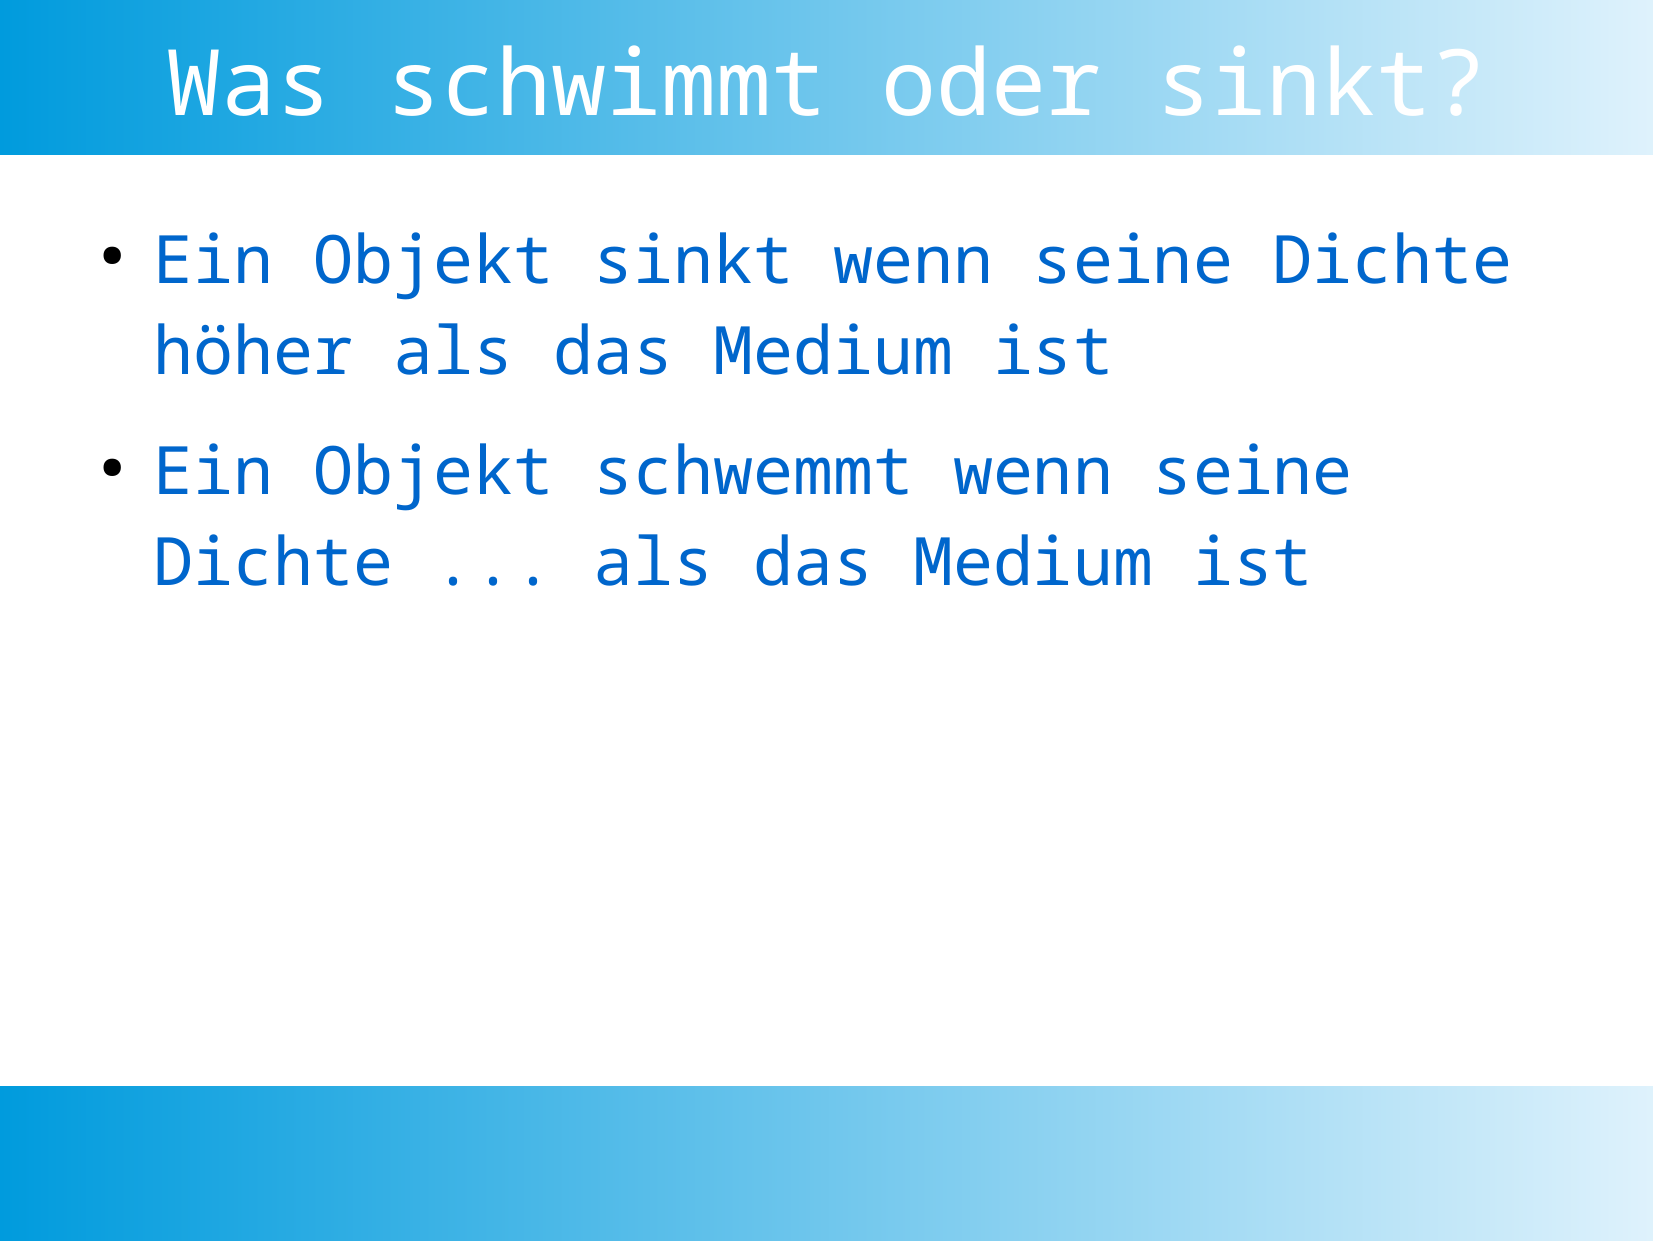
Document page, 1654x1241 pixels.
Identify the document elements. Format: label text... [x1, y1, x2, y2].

list Ein Objekt sinkt wenn seine Dichte höher als das Medium ist Ein Objekt schwemmt wenn seine Dichte ... als das Medium ist [82, 212, 1571, 932]
title Was schwimmt oder sinkt? [82, 19, 1571, 142]
